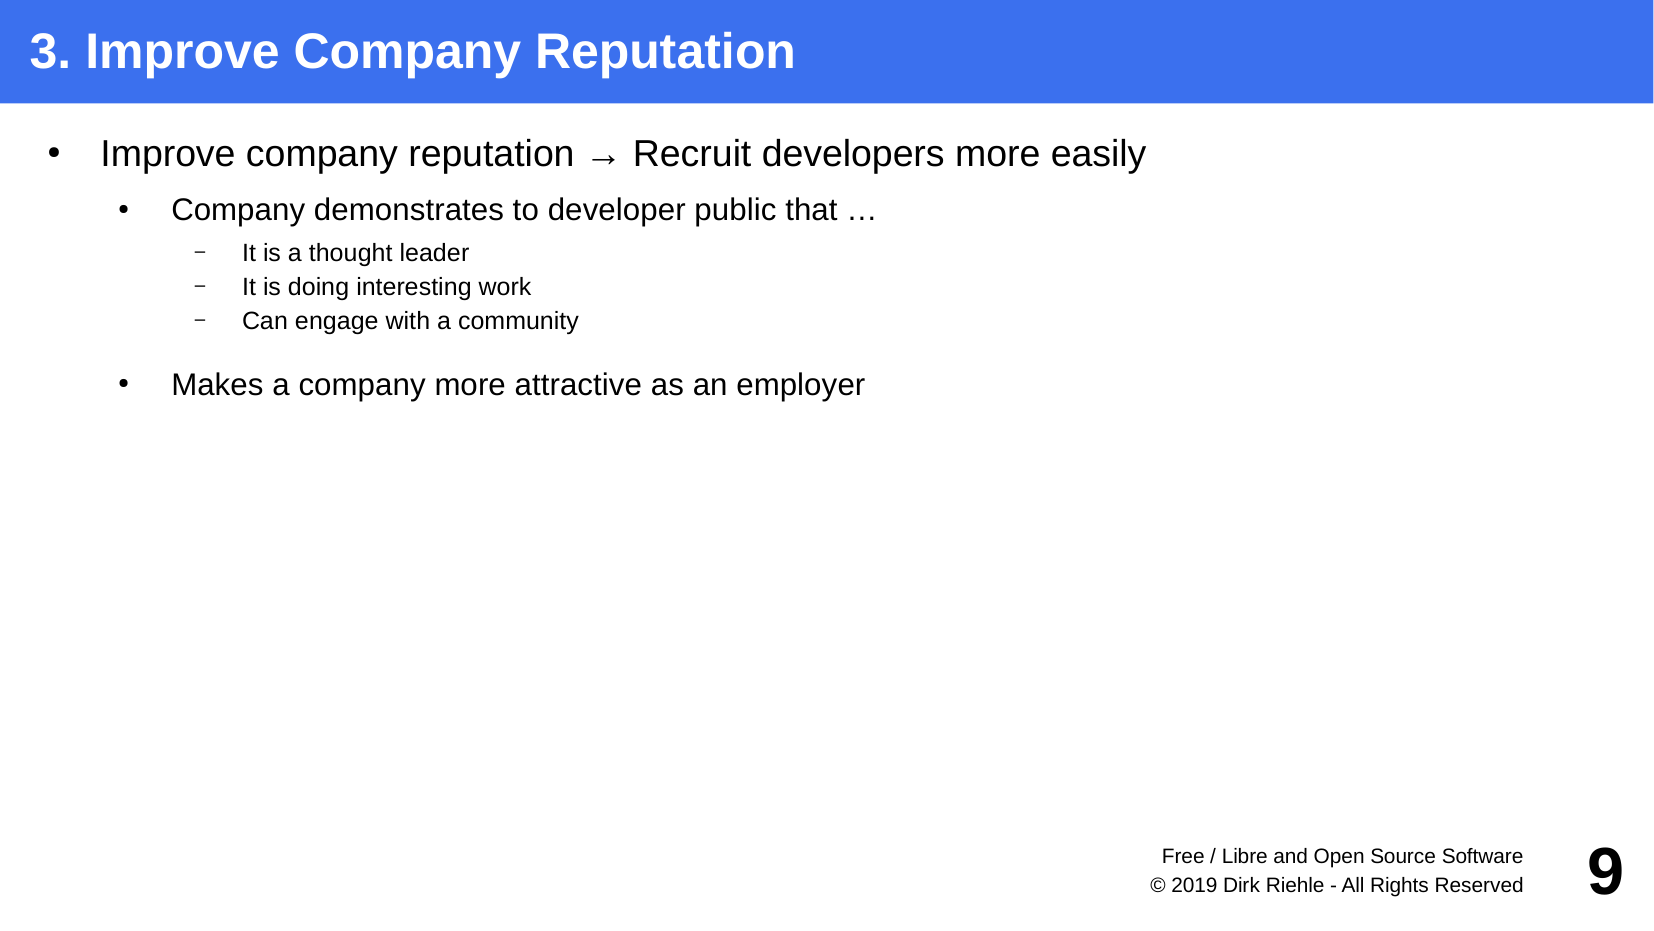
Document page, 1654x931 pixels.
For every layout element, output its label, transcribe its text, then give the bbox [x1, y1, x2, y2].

title 3. Improve Company Reputation [0, 0, 1654, 104]
list Improve company reputation → Recruit developers more easily Company demonstrates to developer public that … It is a thought leader It is doing interesting work Can engage with a community Makes a company more attractive as an employer [29, 132, 1625, 813]
